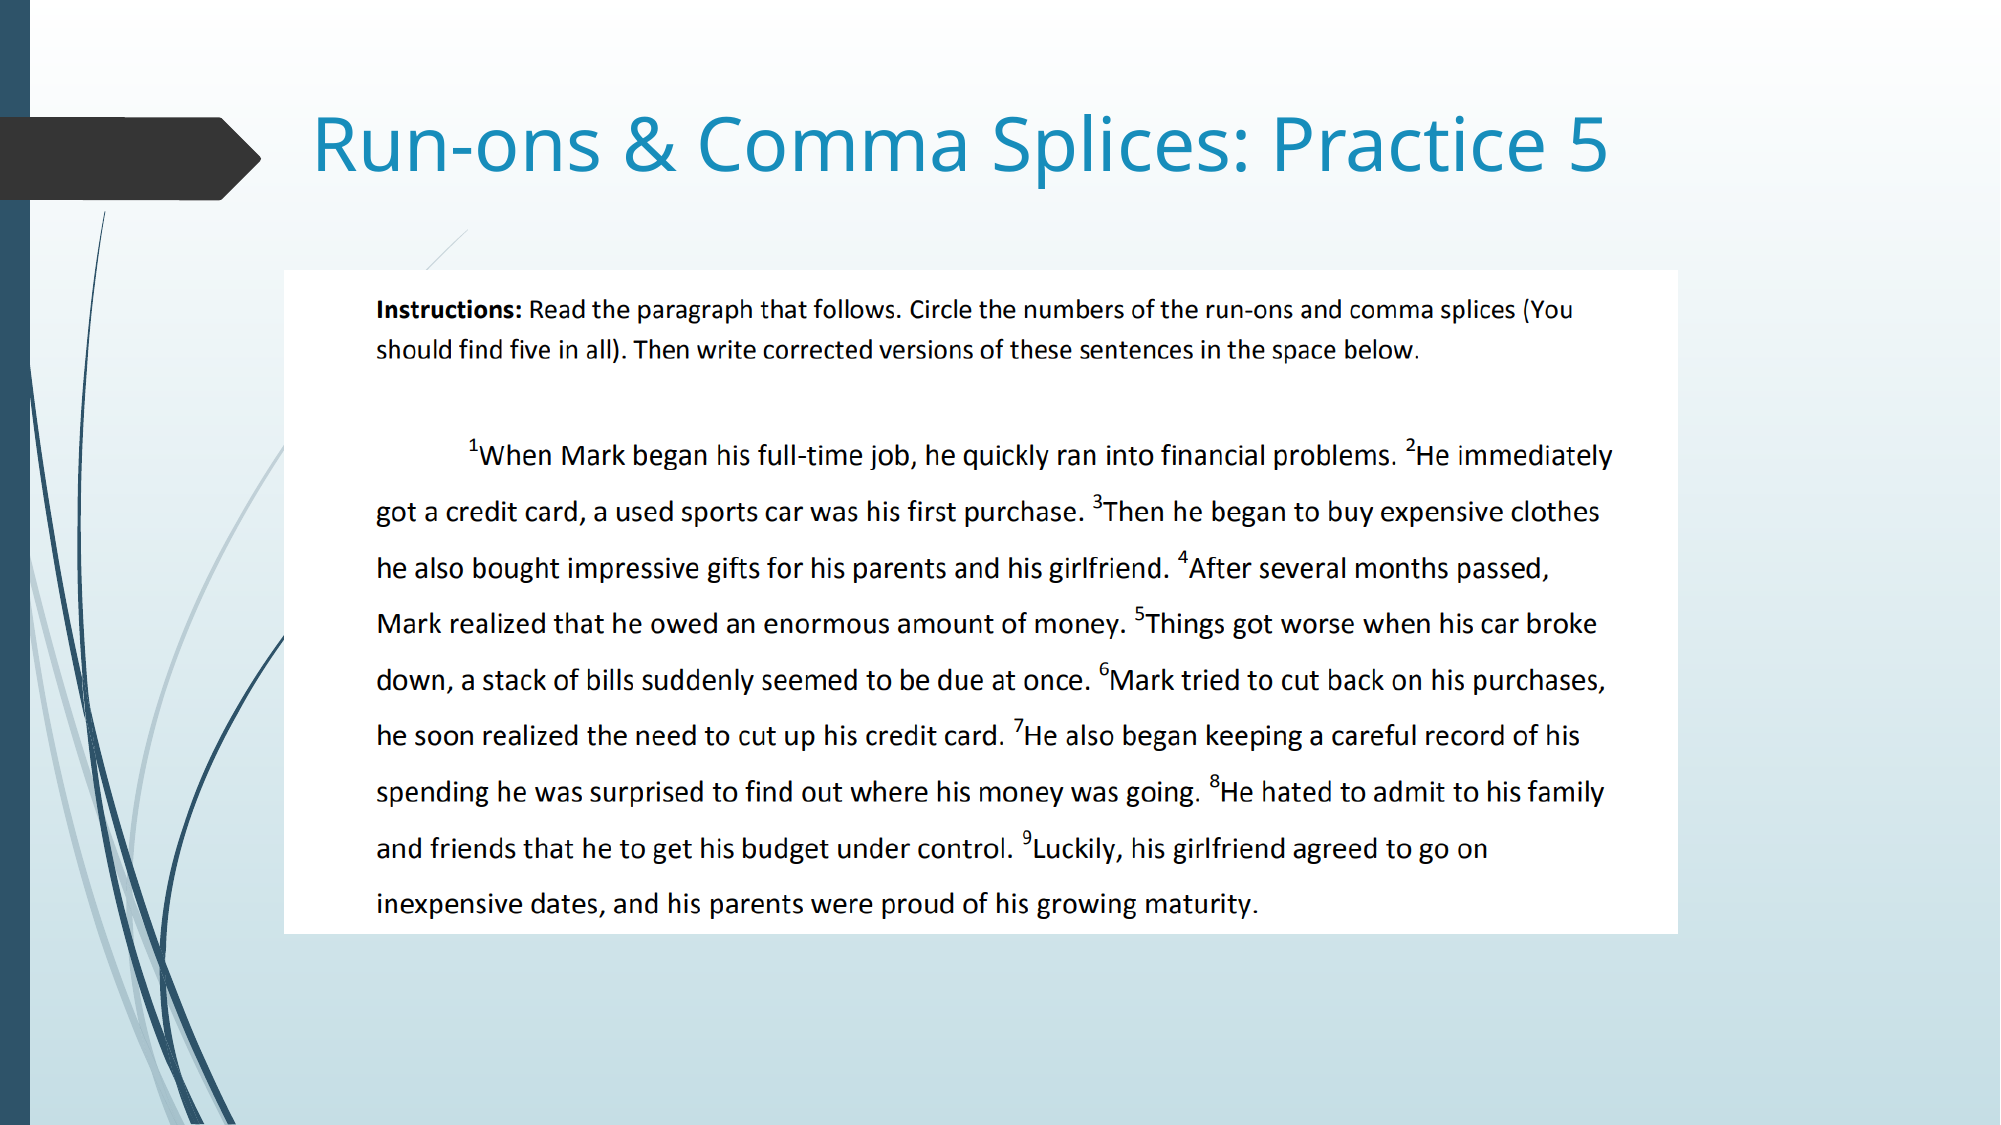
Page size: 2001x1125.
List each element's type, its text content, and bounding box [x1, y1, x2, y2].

picture [284, 270, 1678, 934]
title Run-ons & Comma Splices: Practice 5 [296, 88, 1759, 300]
